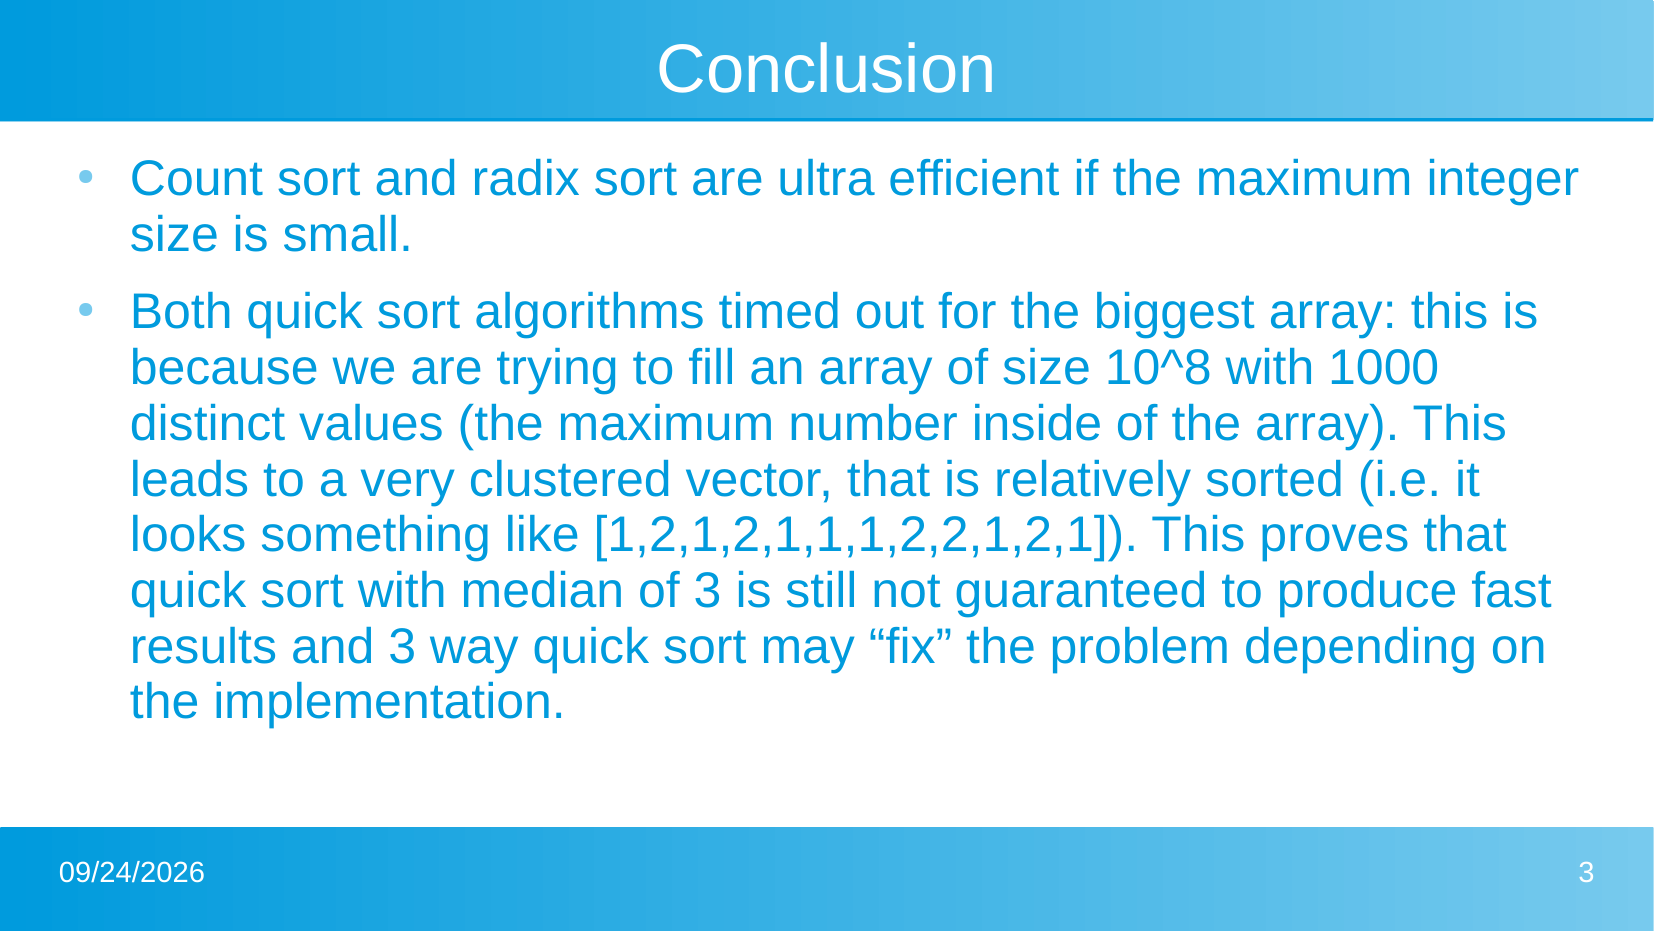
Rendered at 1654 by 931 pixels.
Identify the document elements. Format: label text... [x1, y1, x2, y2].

list Count sort and radix sort are ultra efficient if the maximum integer size is small. Both quick sort algorithms timed out for the biggest array: this is because we are trying to fill an array of size 10^8 with 1000 distinct values (the maximum number inside of the array). This leads to a very clustered vector, that is relatively sorted (i.e. it looks something like [1,2,1,2,1,1,1,2,2,1,2,1]). This proves that quick sort with median of 3 is still not guaranteed to produce fast results and 3 way quick sort may “fix” the problem depending on the implementation. [59, 150, 1595, 826]
title Conclusion [59, 29, 1595, 108]
